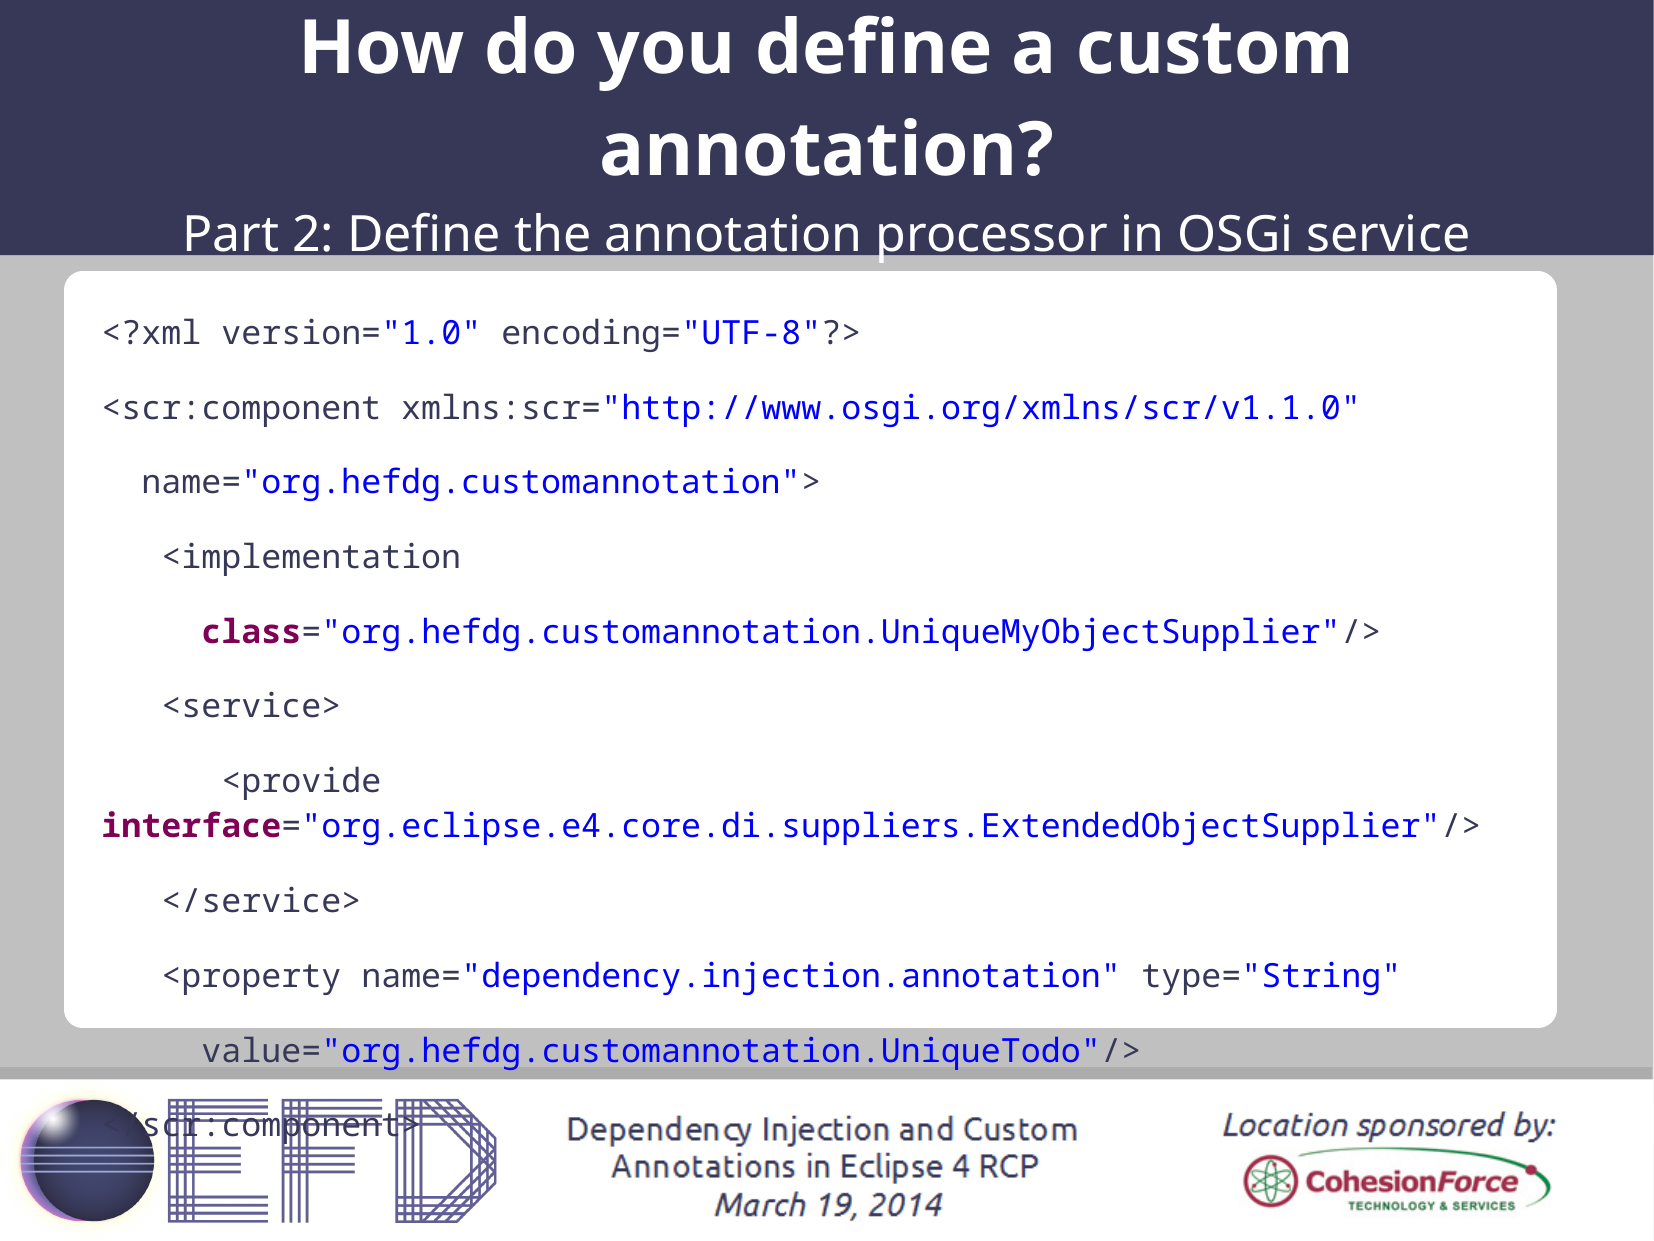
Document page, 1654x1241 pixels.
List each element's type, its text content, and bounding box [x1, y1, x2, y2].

title How do you define a custom annotation? Part 2: Define the annotation processor in OSGi service [82, 25, 1571, 233]
picture [549, 1082, 1105, 1241]
picture [1110, 1104, 1654, 1241]
picture [0, 1079, 497, 1241]
list <?xml version="1.0" encoding="UTF-8"?> <scr:component xmlns:scr="http://www.osgi.org/xmlns/scr/v1.1.0" name="org.hefdg.customannotation"> <implementation class="org.hefdg.customannotation.UniqueMyObjectSupplier"/> <service> <provide interface="org.eclipse.e4.core.di.suppliers.ExtendedObjectSupplier"/> </service> <property name="dependency.injection.annotation" type="String" value="org.hefdg.customannotation.UniqueTodo"/> </scr:component> [82, 290, 1538, 1010]
